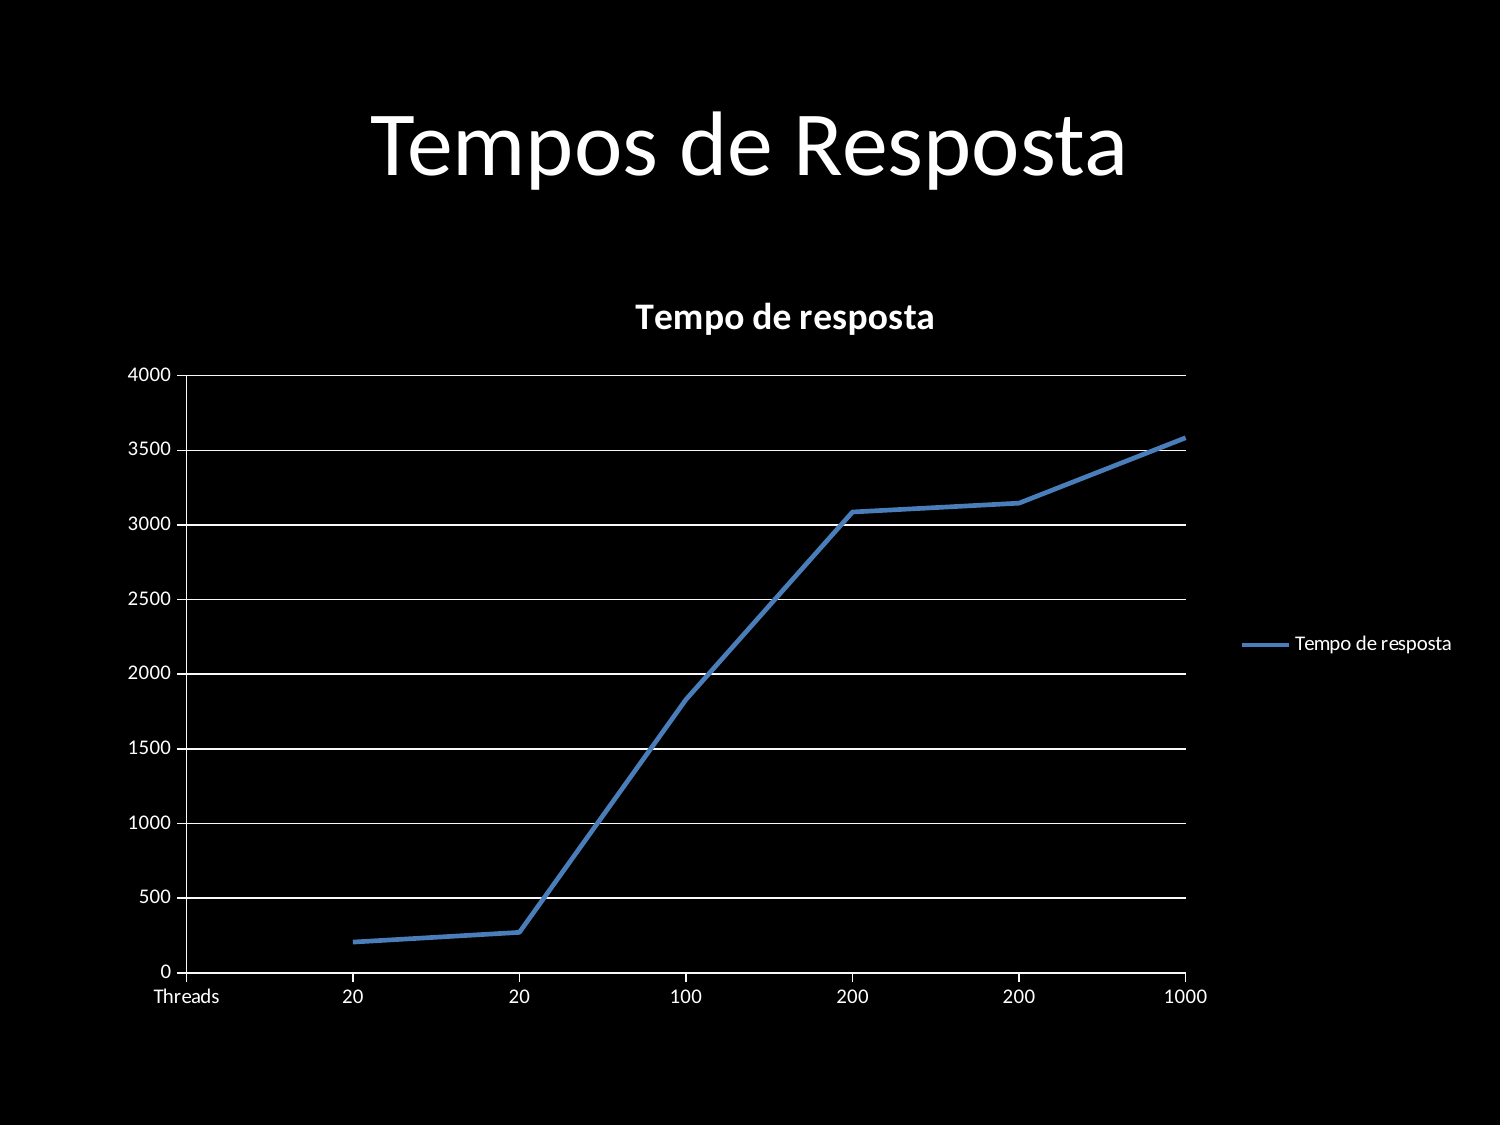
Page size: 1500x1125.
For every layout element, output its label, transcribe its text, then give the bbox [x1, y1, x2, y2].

chart [100, 267, 1471, 1024]
title Tempos de Resposta [75, 45, 1426, 233]
